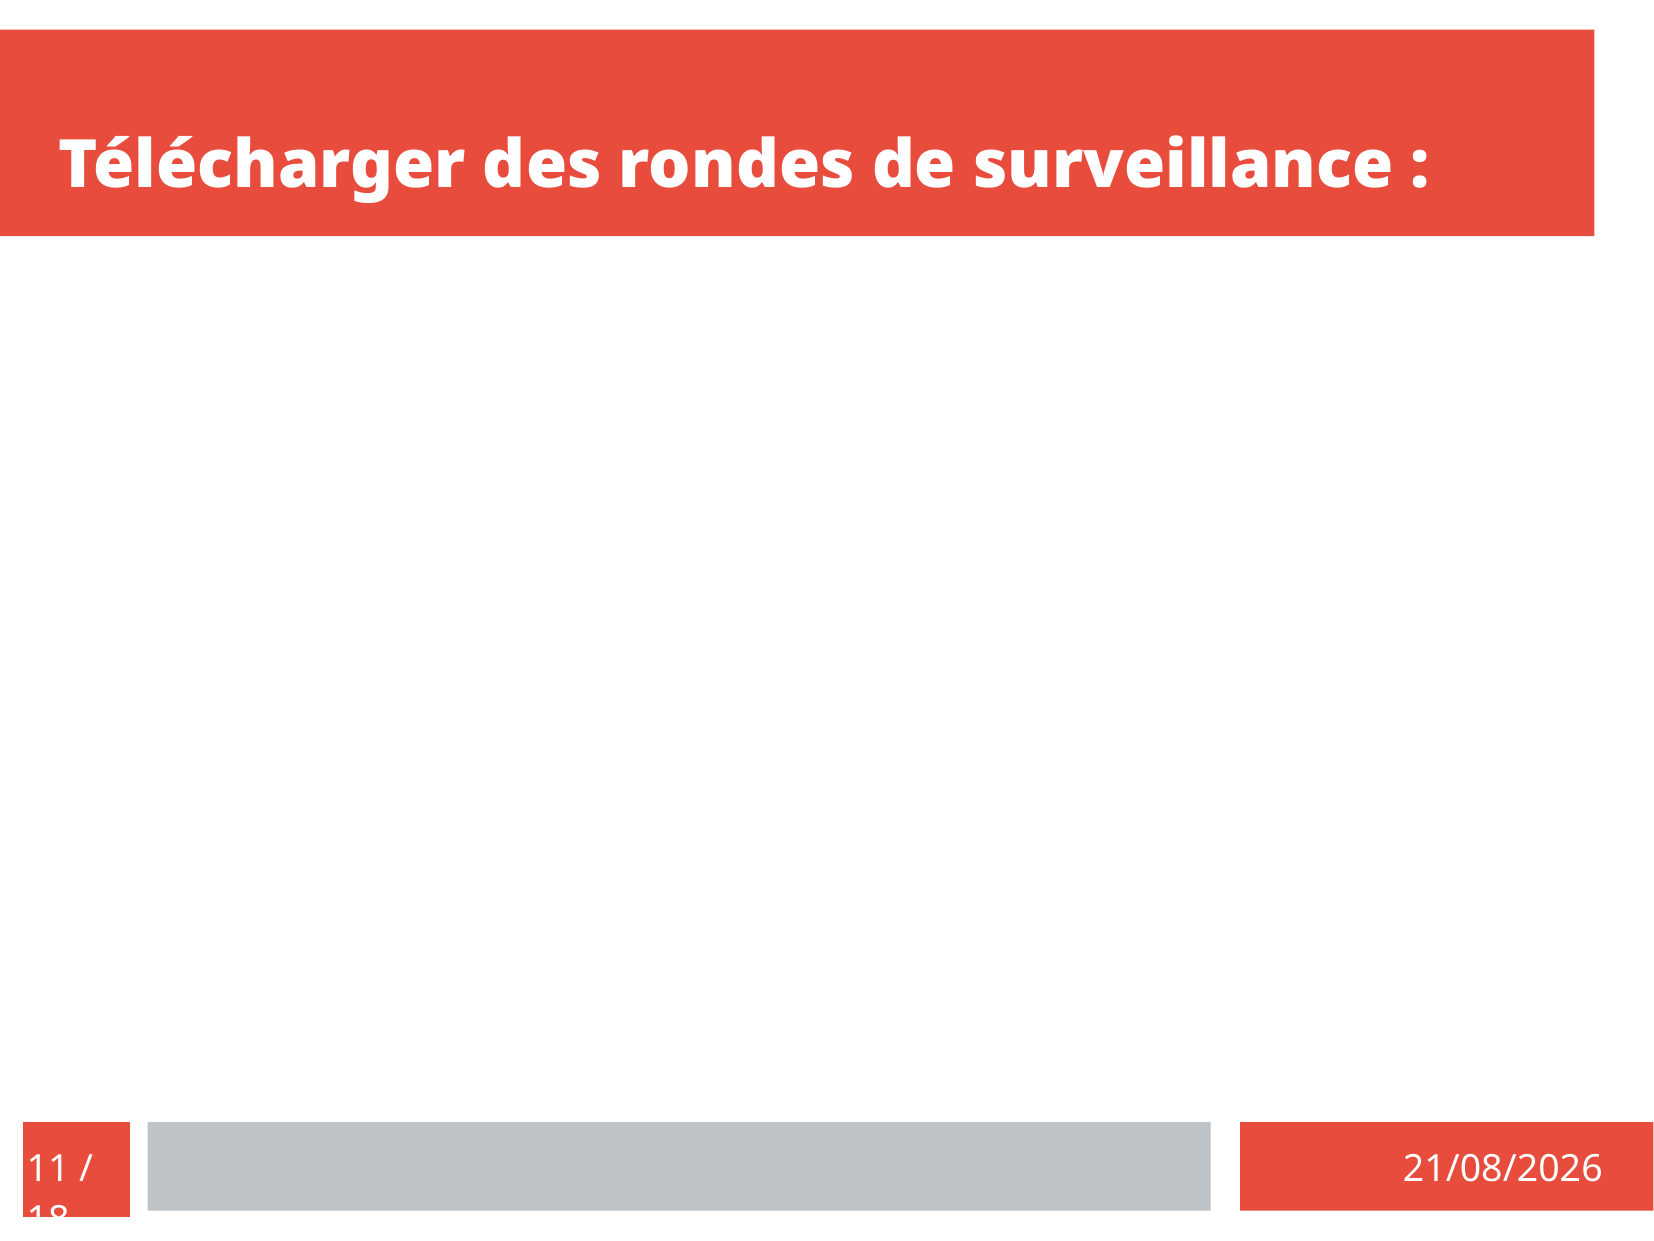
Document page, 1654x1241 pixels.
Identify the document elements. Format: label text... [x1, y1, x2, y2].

text_box <numéro> / 18 [11, 1133, 154, 1241]
text_box 27/01/2020 [1388, 1133, 1634, 1196]
text_box [23, 1122, 130, 1133]
title Télécharger des rondes de surveillance : [59, 59, 1595, 207]
